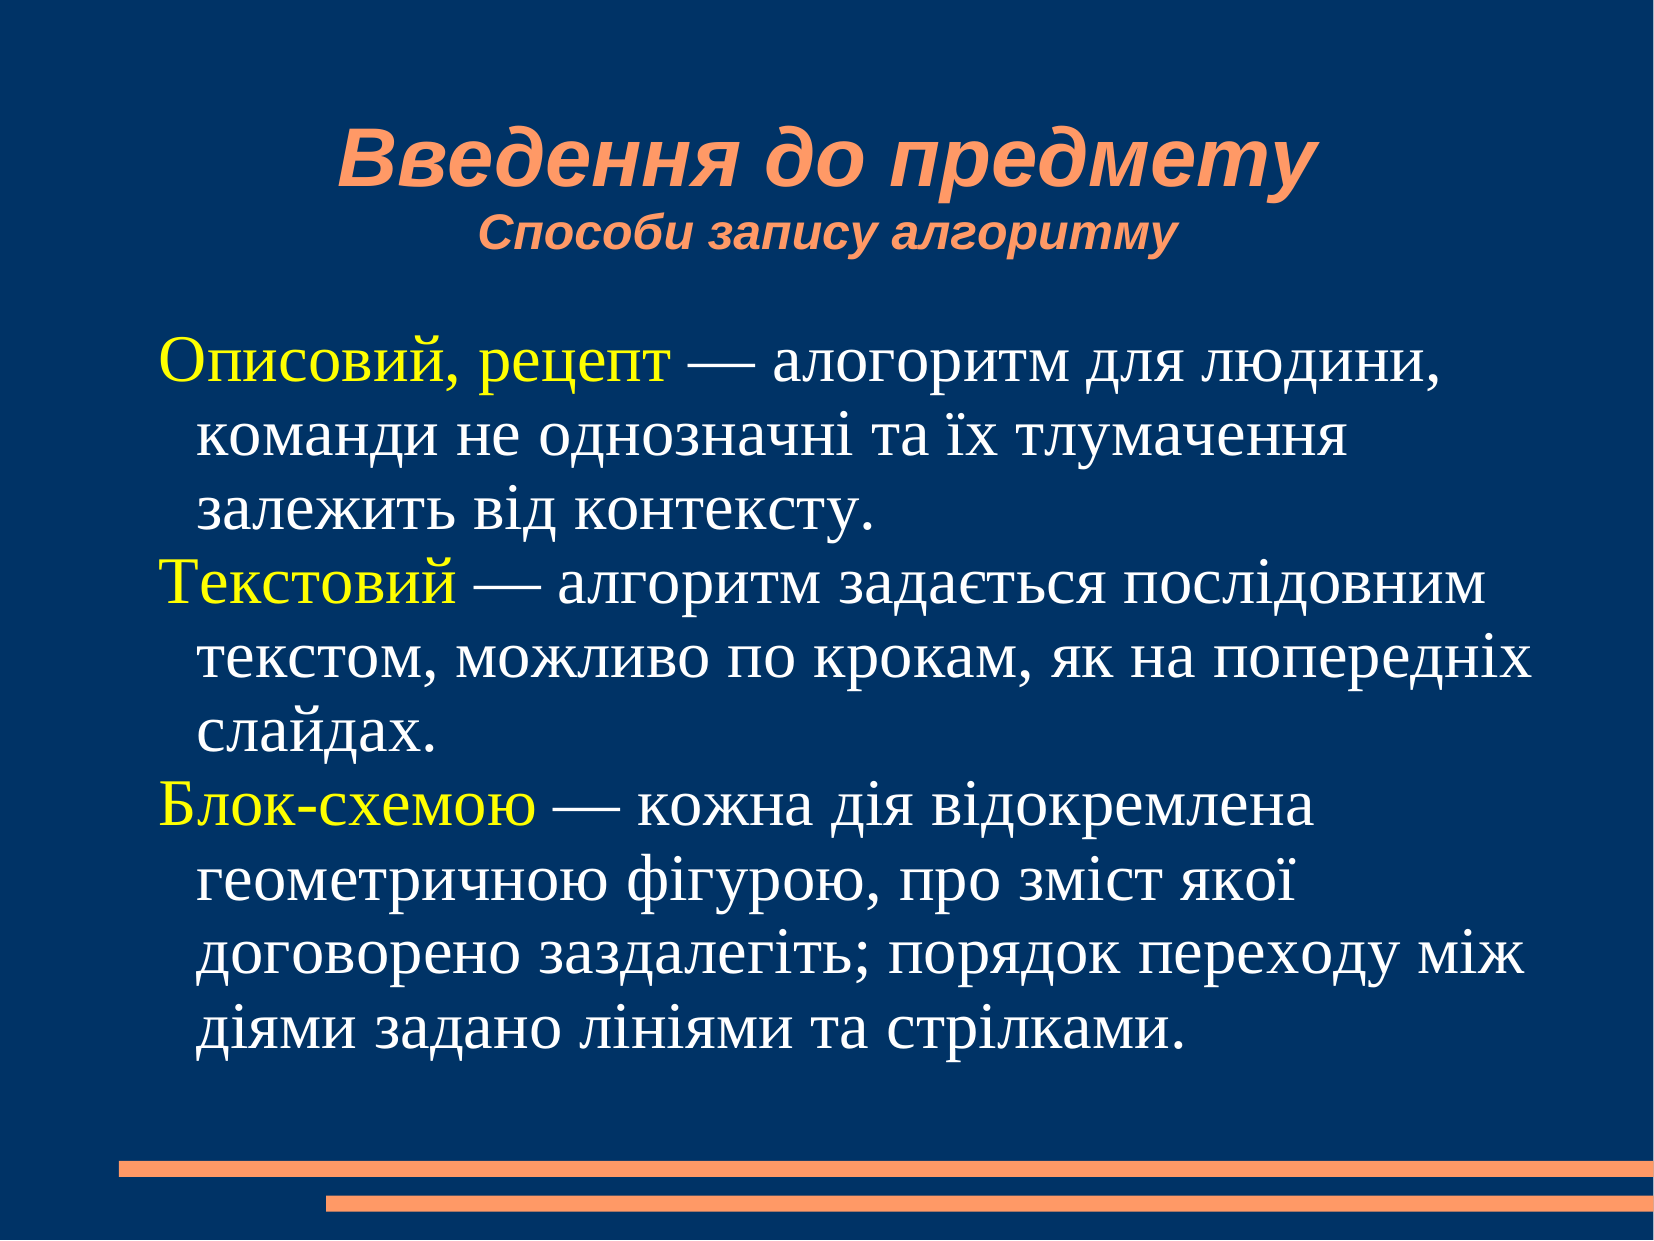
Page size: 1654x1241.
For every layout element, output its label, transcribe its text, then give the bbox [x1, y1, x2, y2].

title Введення до предмету Способи запису алгоритму [121, 46, 1534, 325]
list Описовий, рецепт — алогоритм для людини, команди не однозначні та їх тлумачення залежить від контексту. Текстовий — алгоритм задається послідовним текстом, можливо по крокам, як на попередніх слайдах. Блок-схемою — кожна дія відокремлена геометричною фігурою, про зміст якої договорено заздалегіть; порядок переходу між діями задано лініями та стрілками. [121, 322, 1561, 1211]
